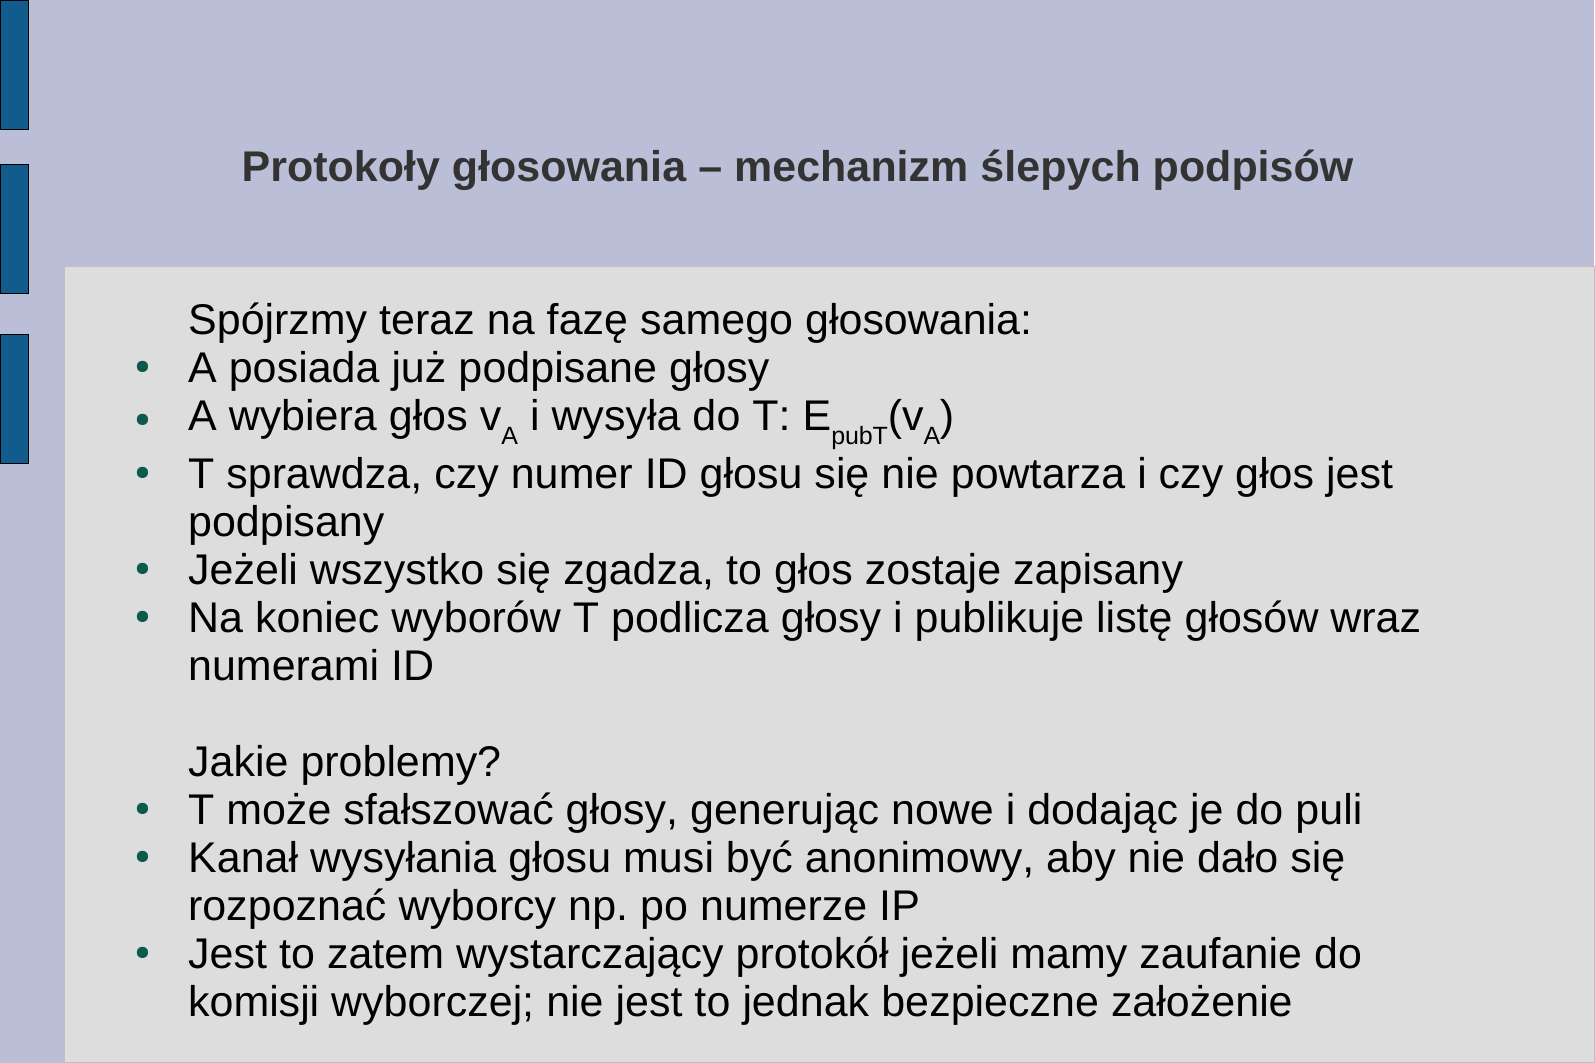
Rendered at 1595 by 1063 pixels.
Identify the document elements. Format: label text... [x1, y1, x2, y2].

title Protokoły głosowania – mechanizm ślepych podpisów [117, 78, 1479, 256]
list Spójrzmy teraz na fazę samego głosowania: A posiada już podpisane głosy A wybiera głos vA i wysyła do T: EpubT(vA) T sprawdza, czy numer ID głosu się nie powtarza i czy głos jest podpisany Jeżeli wszystko się zgadza, to głos zostaje zapisany Na koniec wyborów T podlicza głosy i publikuje listę głosów wraz numerami ID Jakie problemy? T może sfałszować głosy, generując nowe i dodając je do puli Kanał wysyłania głosu musi być anonimowy, aby nie dało się rozpoznać wyborcy np. po numerze IP Jest to zatem wystarczający protokół jeżeli mamy zaufanie do komisji wyborczej; nie jest to jednak bezpieczne założenie [117, 295, 1479, 1063]
